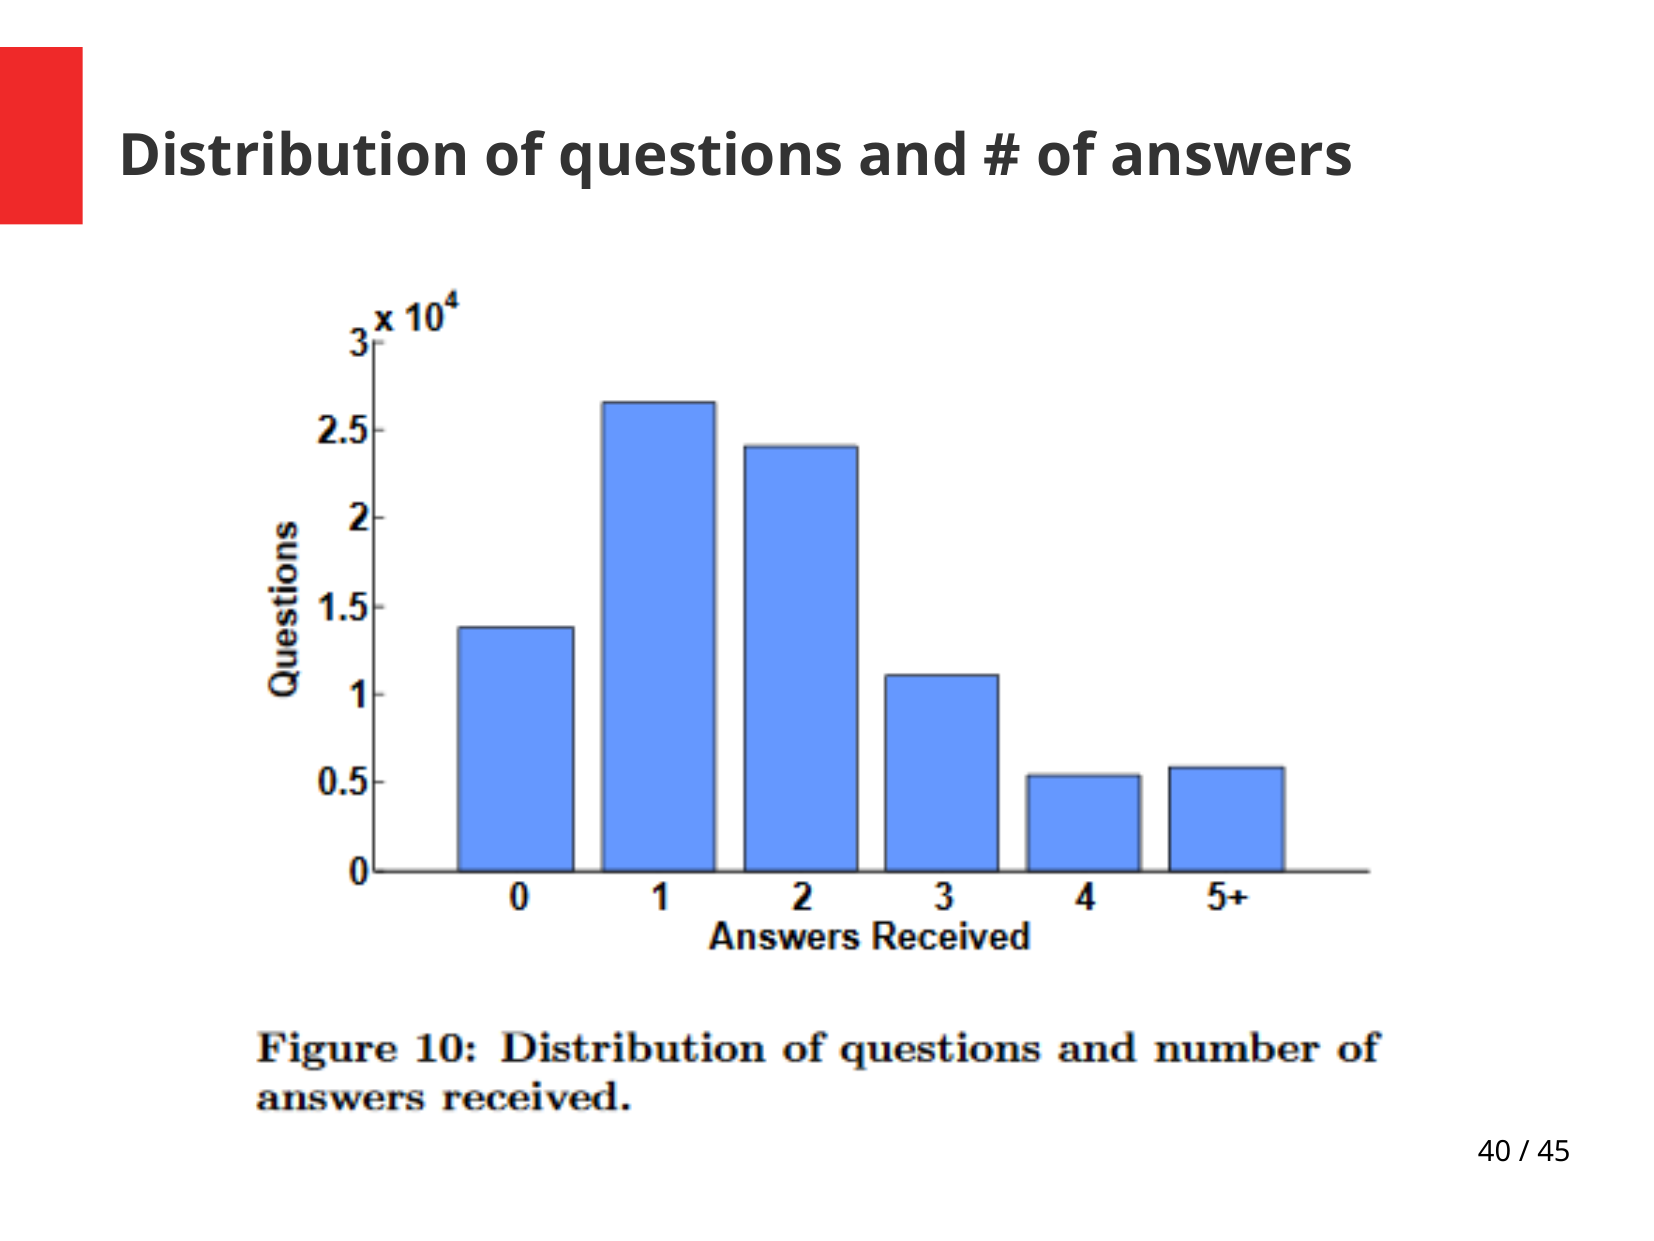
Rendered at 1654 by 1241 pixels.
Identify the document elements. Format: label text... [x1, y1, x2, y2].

picture [120, 267, 1456, 1164]
title Distribution of questions and # of answers [118, 49, 1571, 257]
